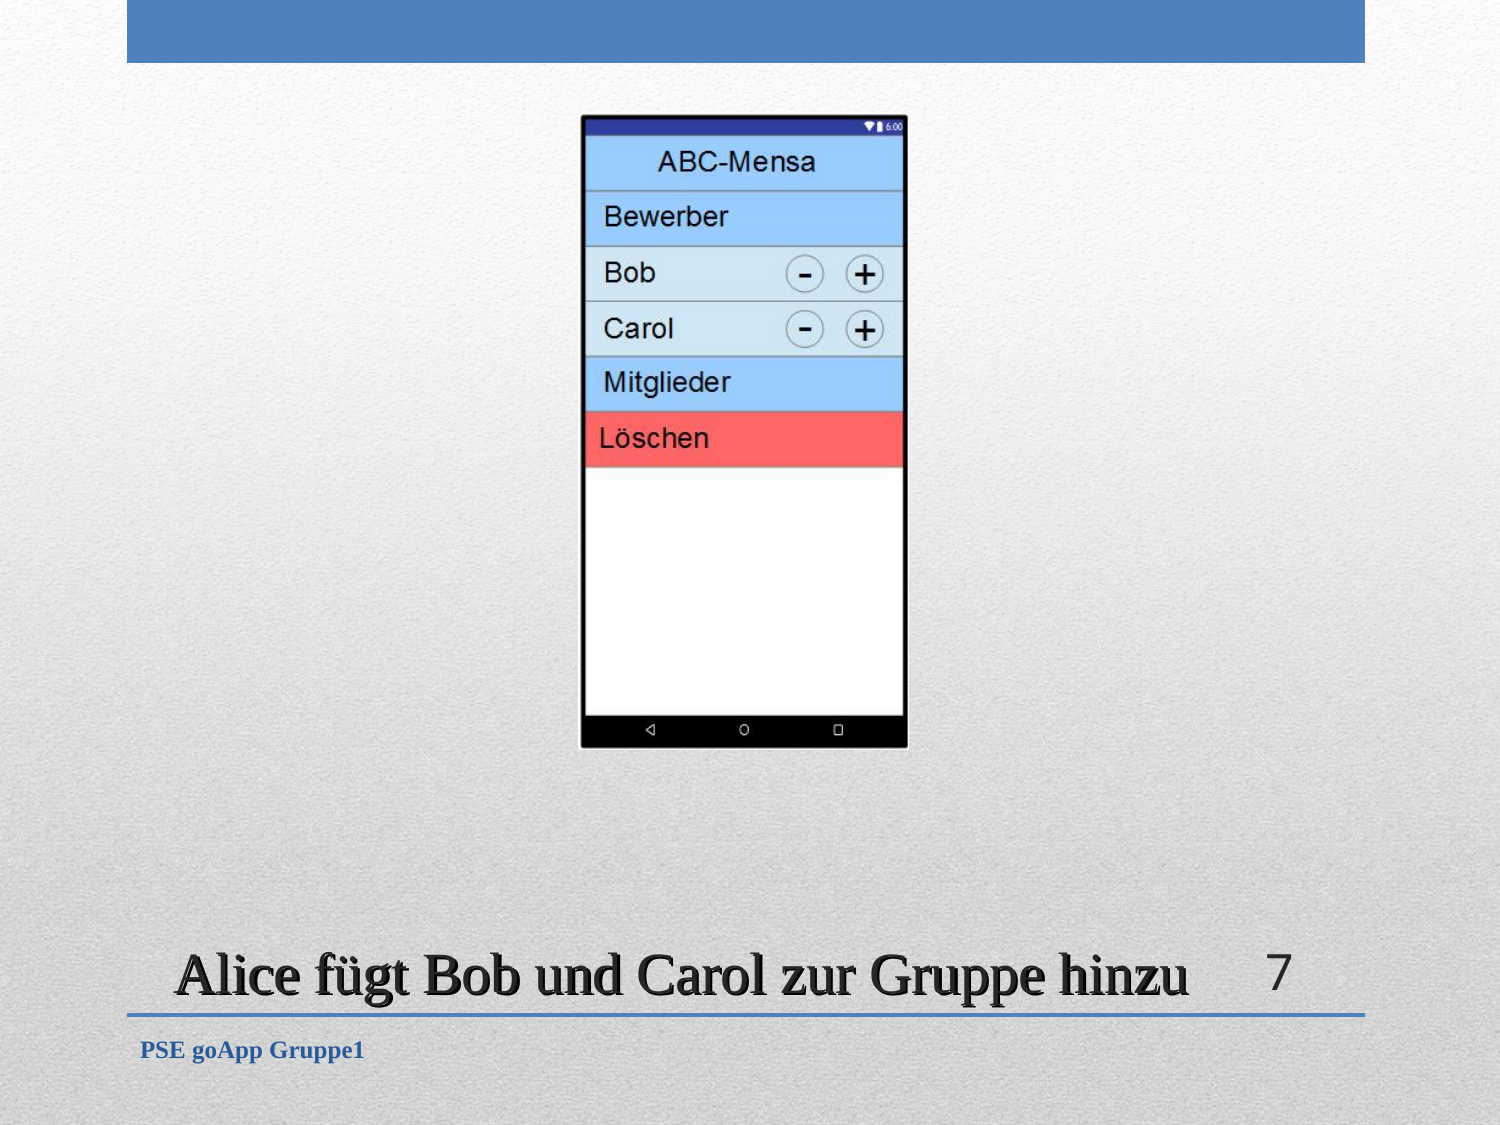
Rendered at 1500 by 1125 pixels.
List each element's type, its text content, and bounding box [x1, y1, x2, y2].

text_box [1250, 933, 1376, 993]
title Alice fügt Bob und Carol zur Gruppe hinzu [125, 750, 1238, 1013]
text_box PSE goApp Gruppe1 [125, 1018, 925, 1079]
picture [578, 112, 909, 751]
